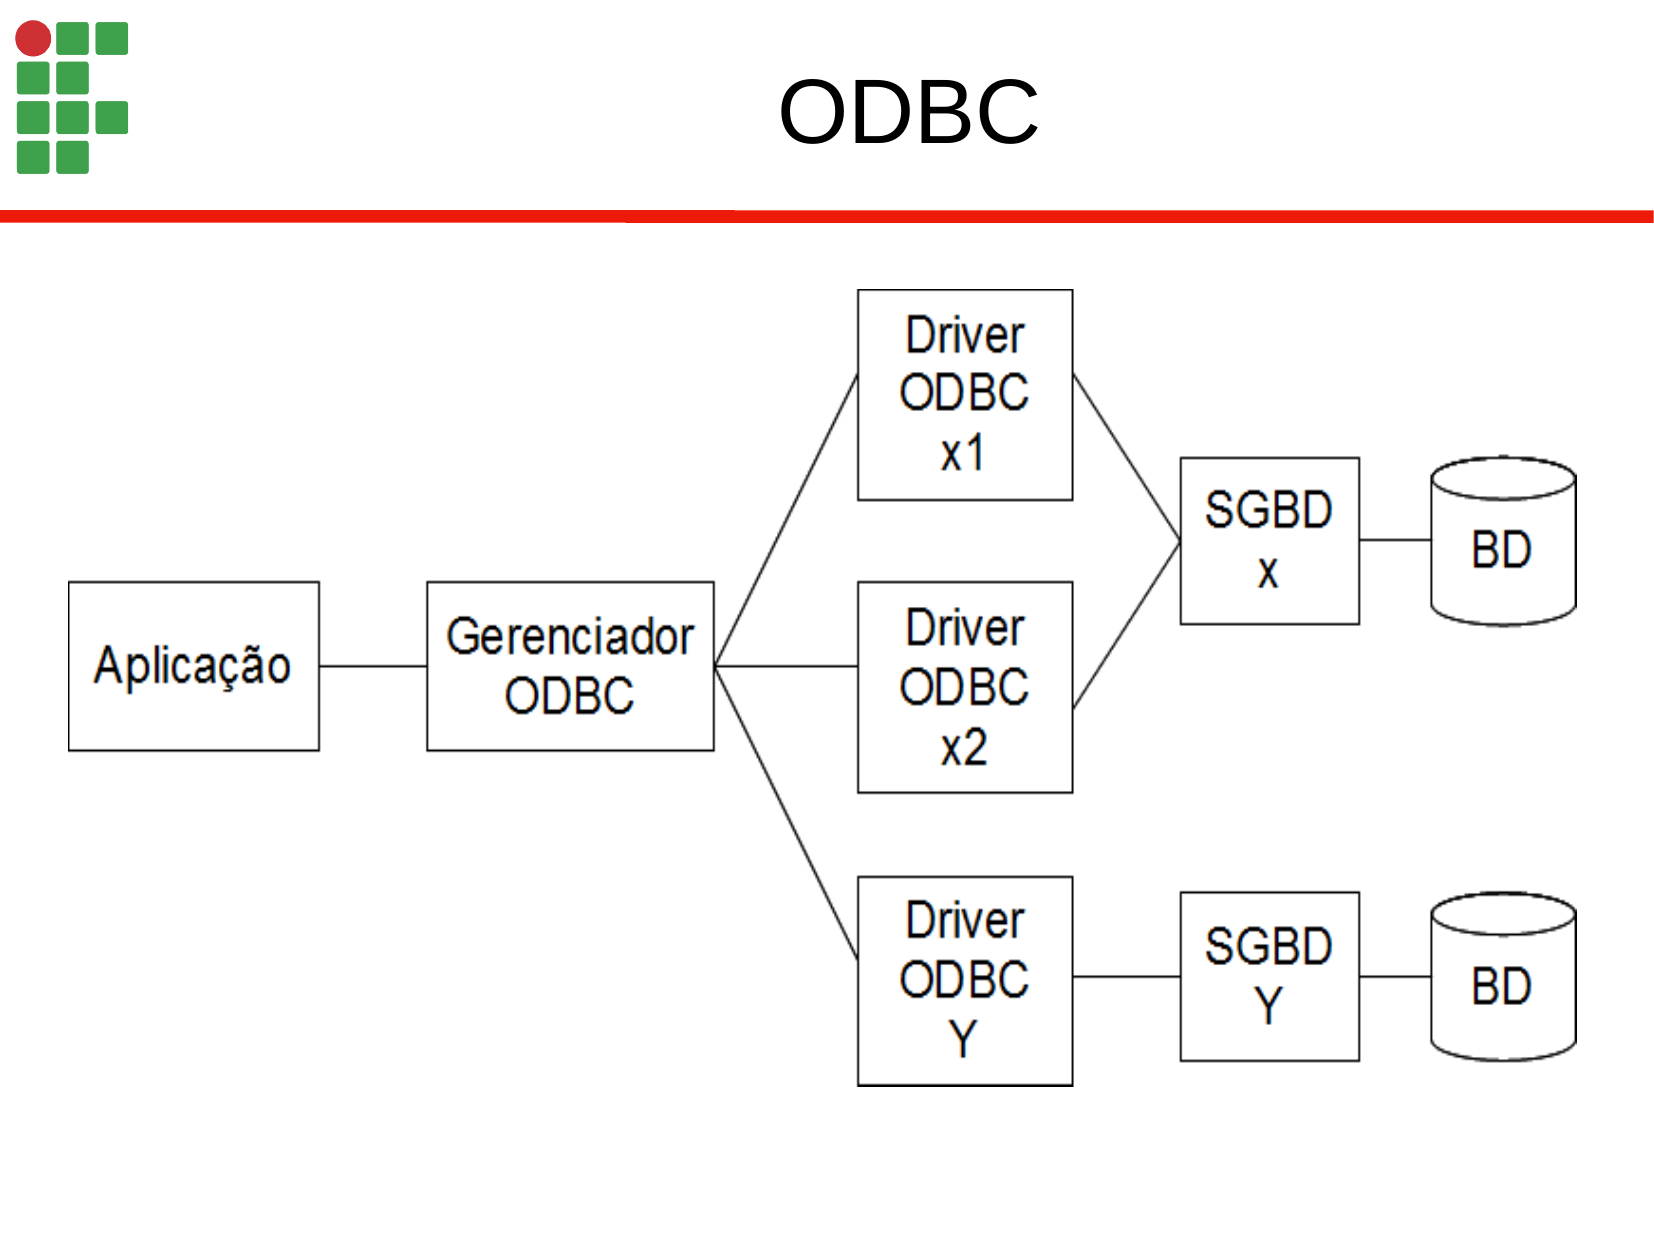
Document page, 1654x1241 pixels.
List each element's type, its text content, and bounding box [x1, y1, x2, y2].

picture [14, 16, 130, 178]
text_box ODBC [165, 43, 1654, 171]
picture [68, 289, 1577, 1087]
